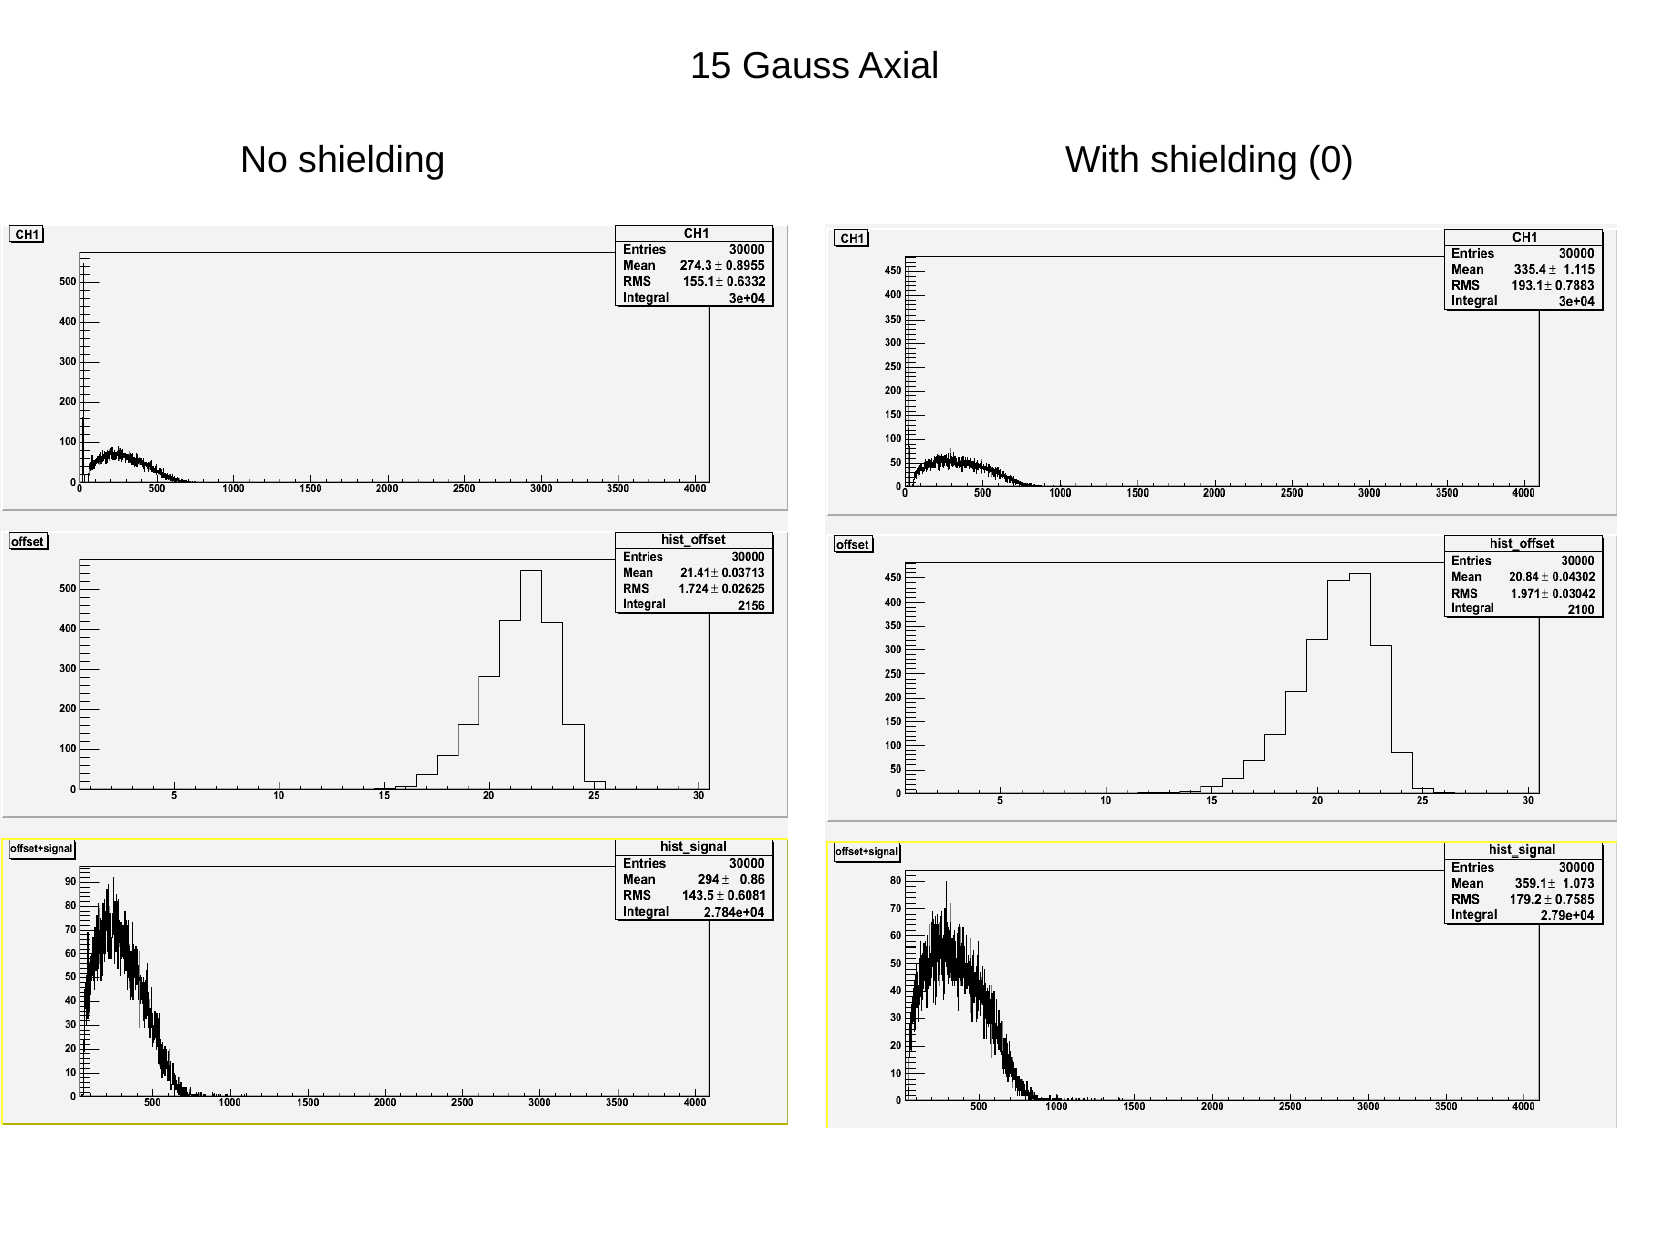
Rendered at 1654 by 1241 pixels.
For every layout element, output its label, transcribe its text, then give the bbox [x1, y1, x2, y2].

text_box With shielding (0) [1050, 130, 1388, 188]
text_box No shielding [225, 130, 563, 188]
picture [825, 224, 1617, 1128]
text_box 15 Gauss Axial [675, 37, 1126, 95]
picture [0, 224, 788, 1126]
